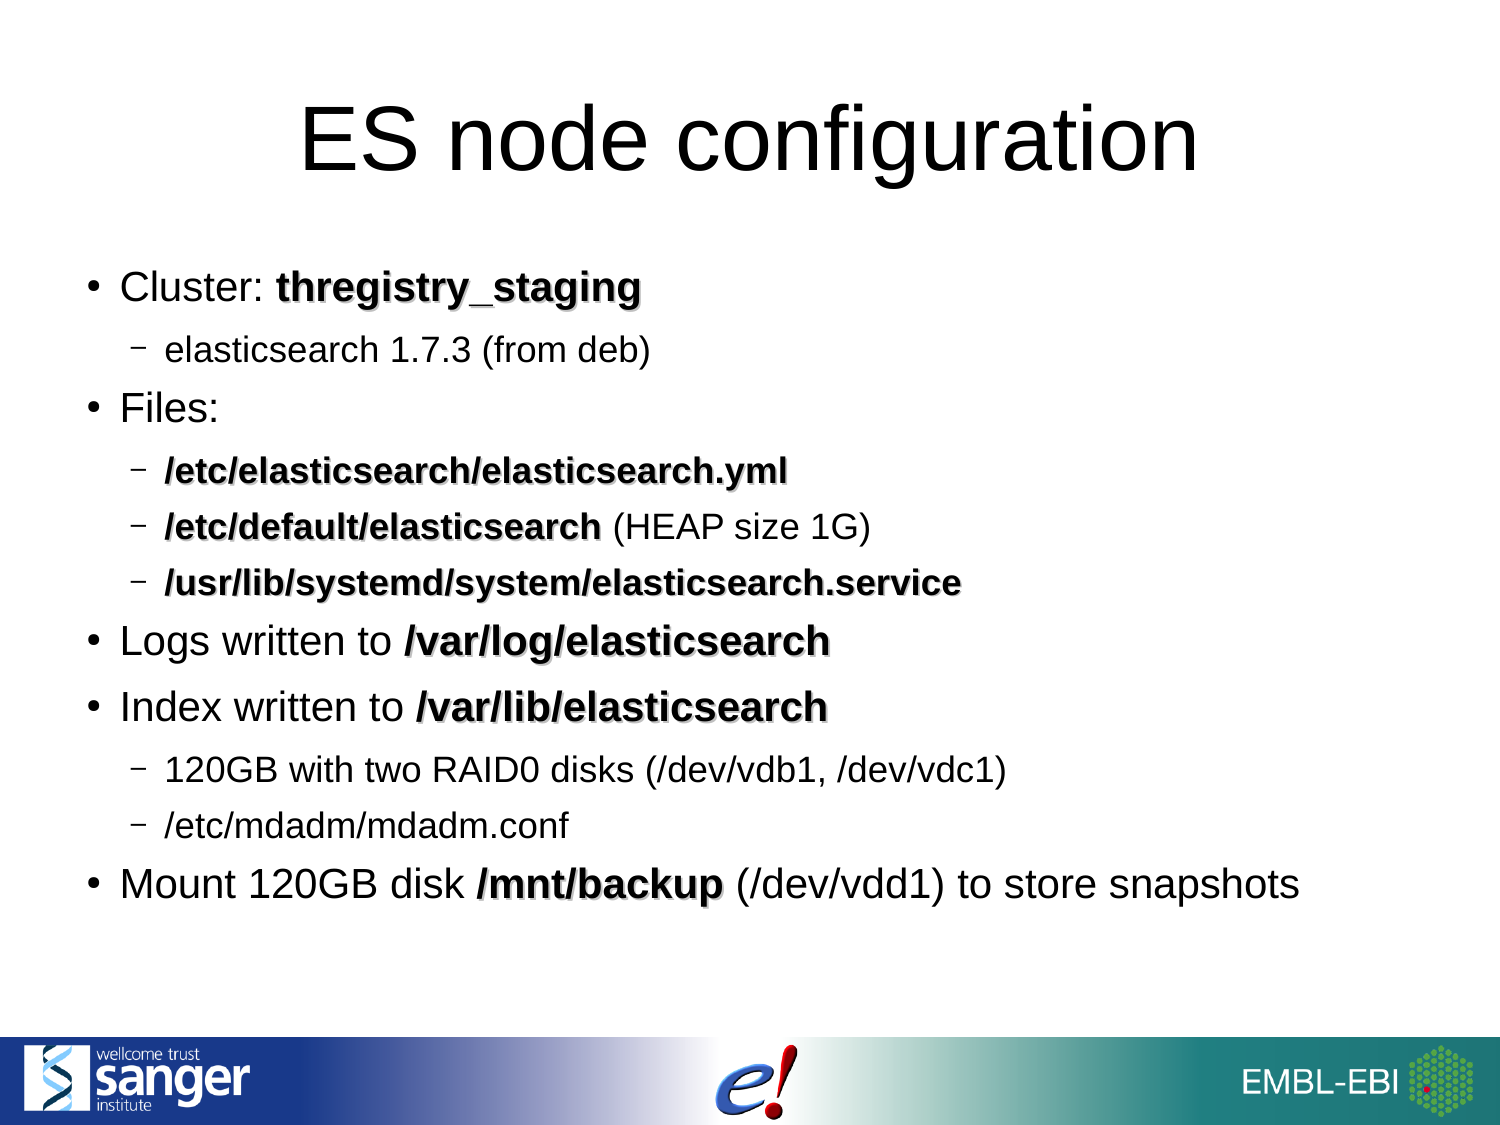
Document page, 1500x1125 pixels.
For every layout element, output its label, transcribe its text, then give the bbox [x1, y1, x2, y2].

title ES node configuration [75, 44, 1425, 233]
list Cluster: thregistry_staging elasticsearch 1.7.3 (from deb) Files: /etc/elasticsearch/elasticsearch.yml /etc/default/elasticsearch (HEAP size 1G) /usr/lib/systemd/system/elasticsearch.service Logs written to /var/log/elasticsearch Index written to /var/lib/elasticsearch 120GB with two RAID0 disks (/dev/vdb1, /dev/vdc1) /etc/mdadm/mdadm.conf Mount 120GB disk /mnt/backup (/dev/vdd1) to store snapshots [75, 263, 1395, 916]
picture [0, 1037, 1500, 1125]
